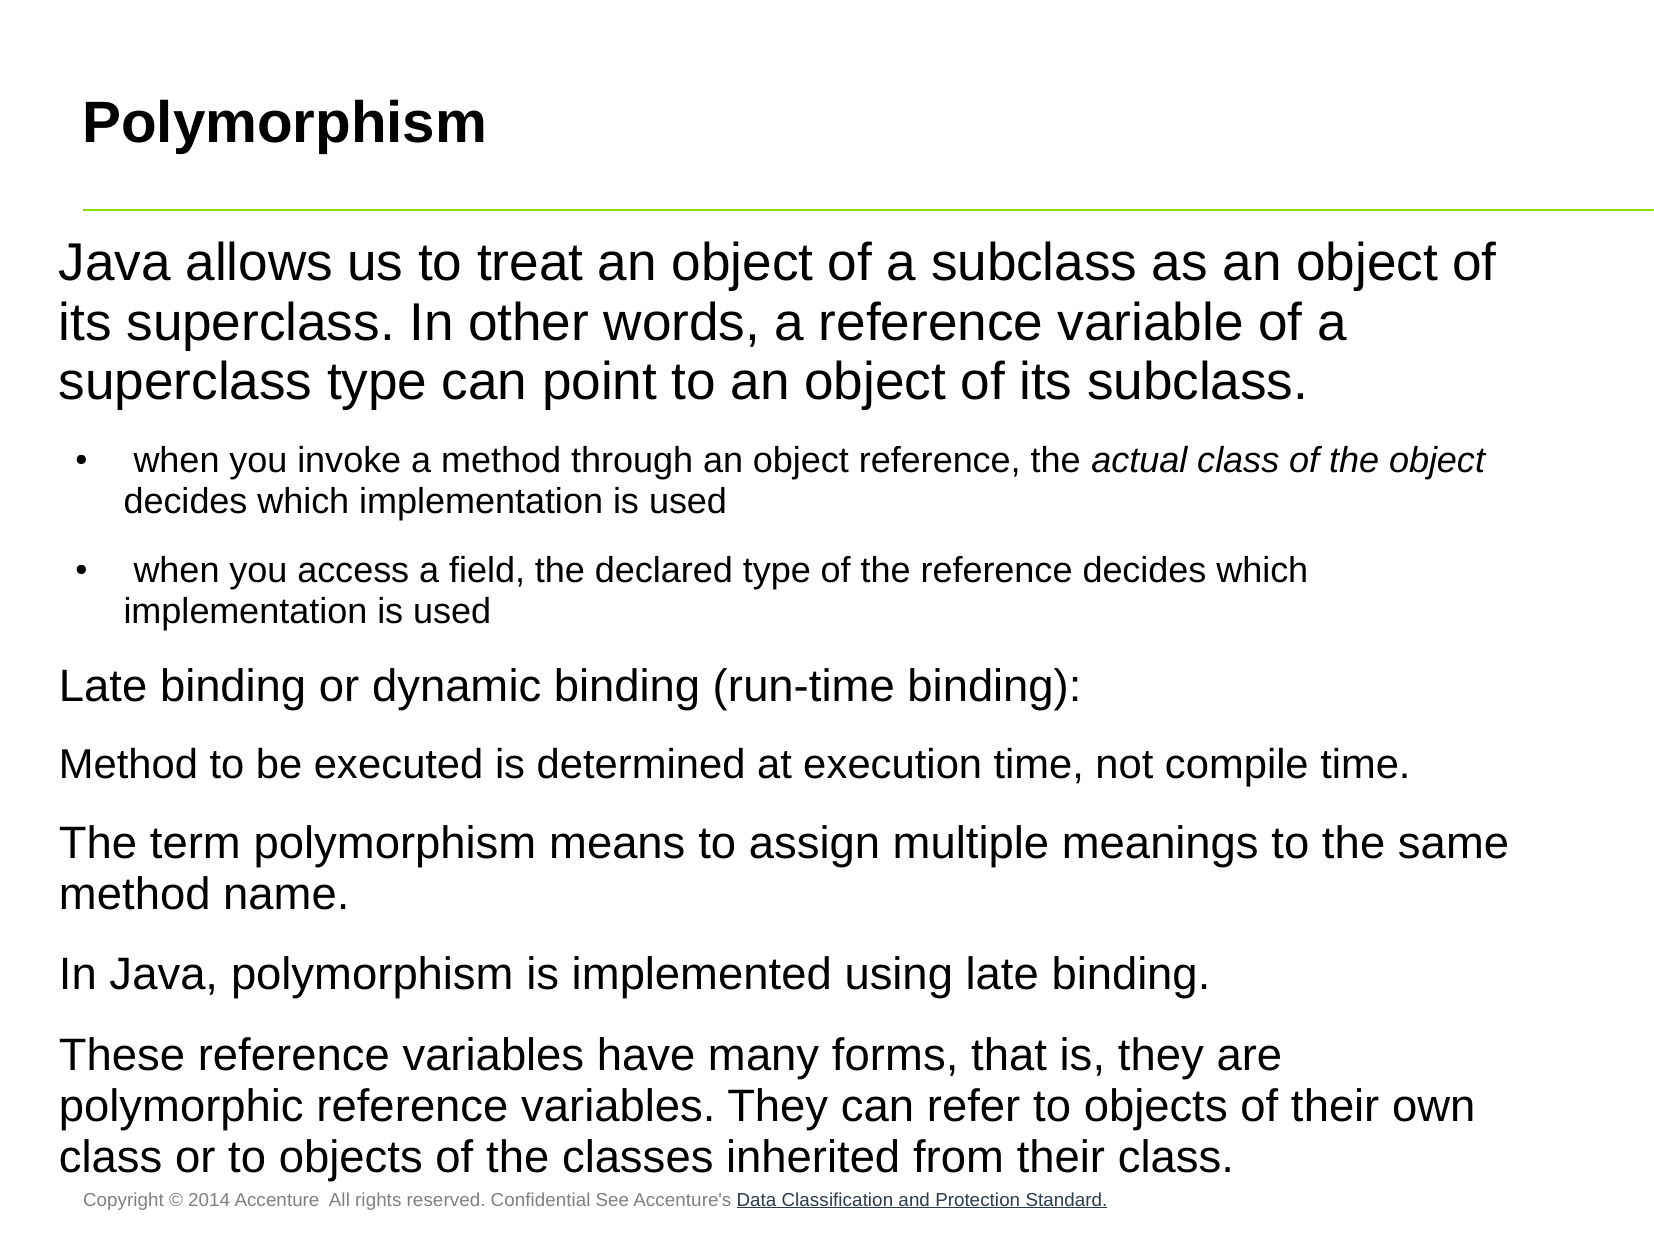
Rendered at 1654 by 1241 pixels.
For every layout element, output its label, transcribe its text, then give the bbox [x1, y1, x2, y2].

title Polymorphism [82, 49, 1571, 196]
list Java allows us to treat an object of a subclass as an object of its superclass. In other words, a reference variable of a superclass type can point to an object of its subclass. when you invoke a method through an object reference, the actual class of the object decides which implementation is used when you access a field, the declared type of the reference decides which implementation is used Late binding or dynamic binding (run-time binding): Method to be executed is determined at execution time, not compile time. The term polymorphism means to assign multiple meanings to the same method name. In Java, polymorphism is implemented using late binding. These reference variables have many forms, that is, they are polymorphic reference variables. They can refer to objects of their own class or to objects of the classes inherited from their class. [59, 232, 1515, 1193]
